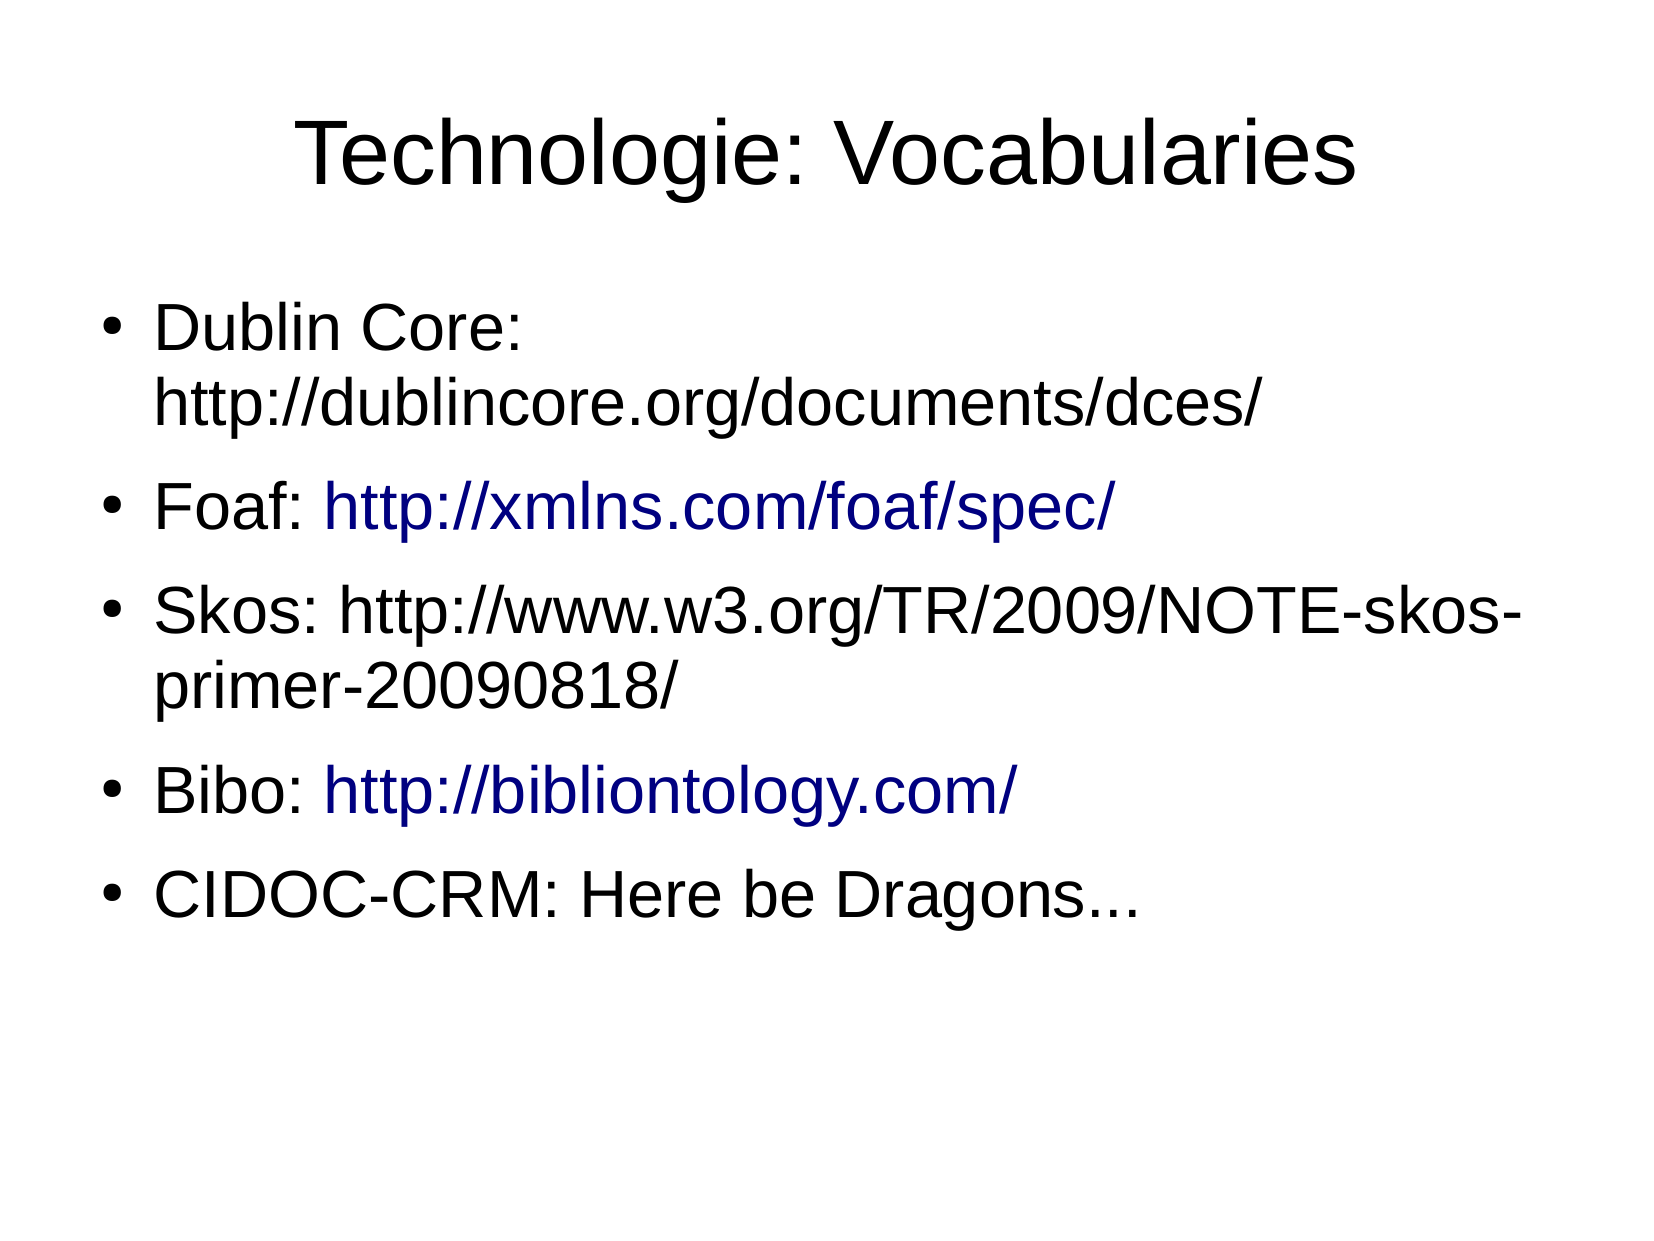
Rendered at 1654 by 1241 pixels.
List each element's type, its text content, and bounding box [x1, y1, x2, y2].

title Technologie: Vocabularies [82, 49, 1571, 257]
list Dublin Core: http://dublincore.org/documents/dces/ Foaf: http://xmlns.com/foaf/spec/ Skos: http://www.w3.org/TR/2009/NOTE-skos-primer-20090818/ Bibo: http://bibliontology.com/ CIDOC-CRM: Here be Dragons... [82, 290, 1571, 1010]
